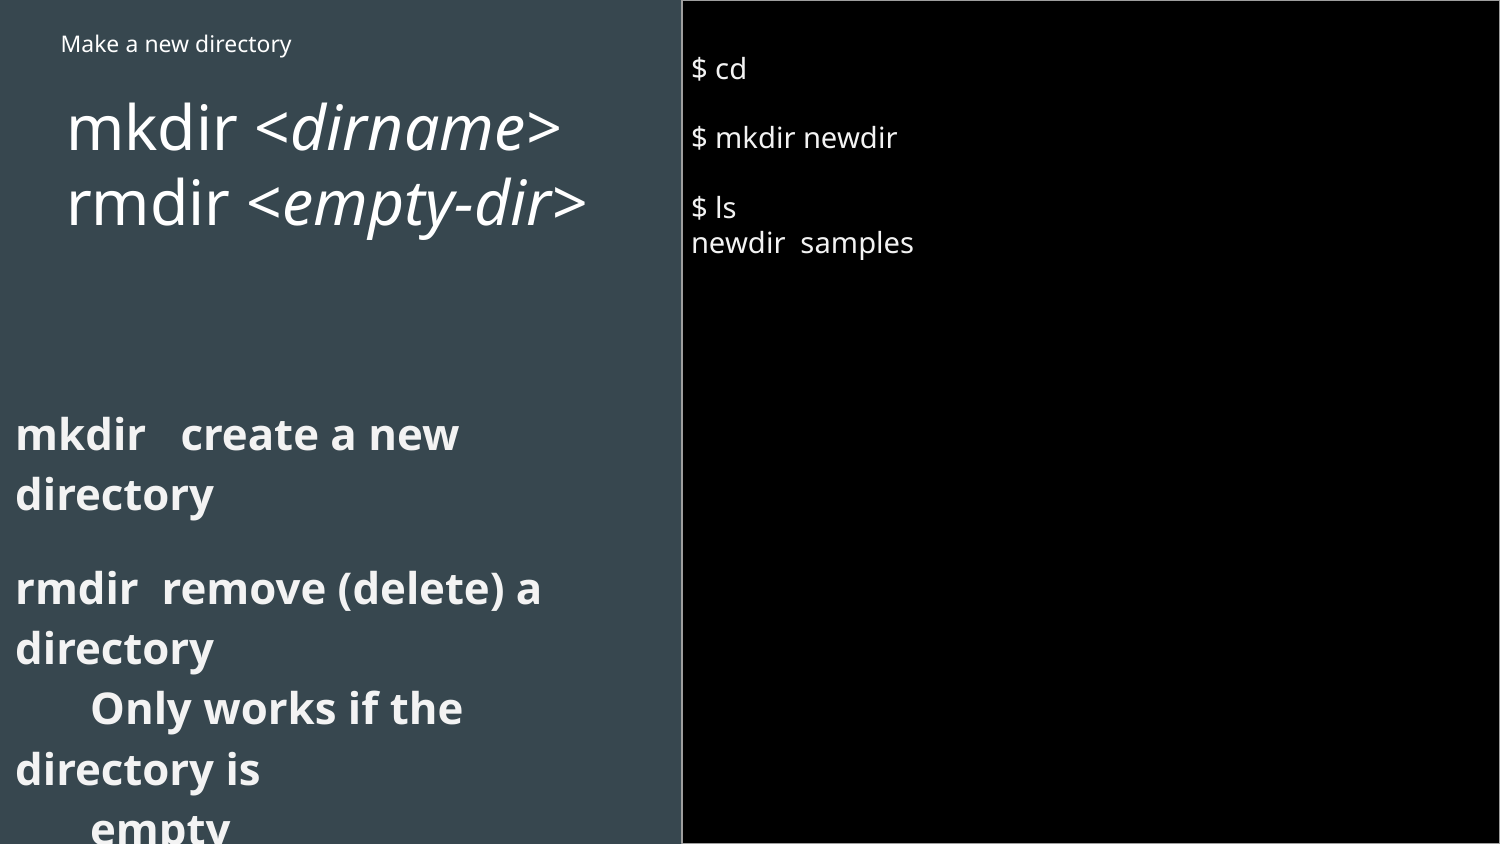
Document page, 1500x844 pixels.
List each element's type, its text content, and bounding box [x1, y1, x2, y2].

text_box $ cd $ mkdir newdir $ ls newdir samples [676, 0, 1500, 844]
title mkdir <dirname> rmdir <empty-dir> [51, 72, 676, 286]
list mkdir create a new directory rmdir remove (delete) a directory Only works if the directory is empty [0, 323, 676, 844]
title Make a new directory [45, 14, 676, 65]
